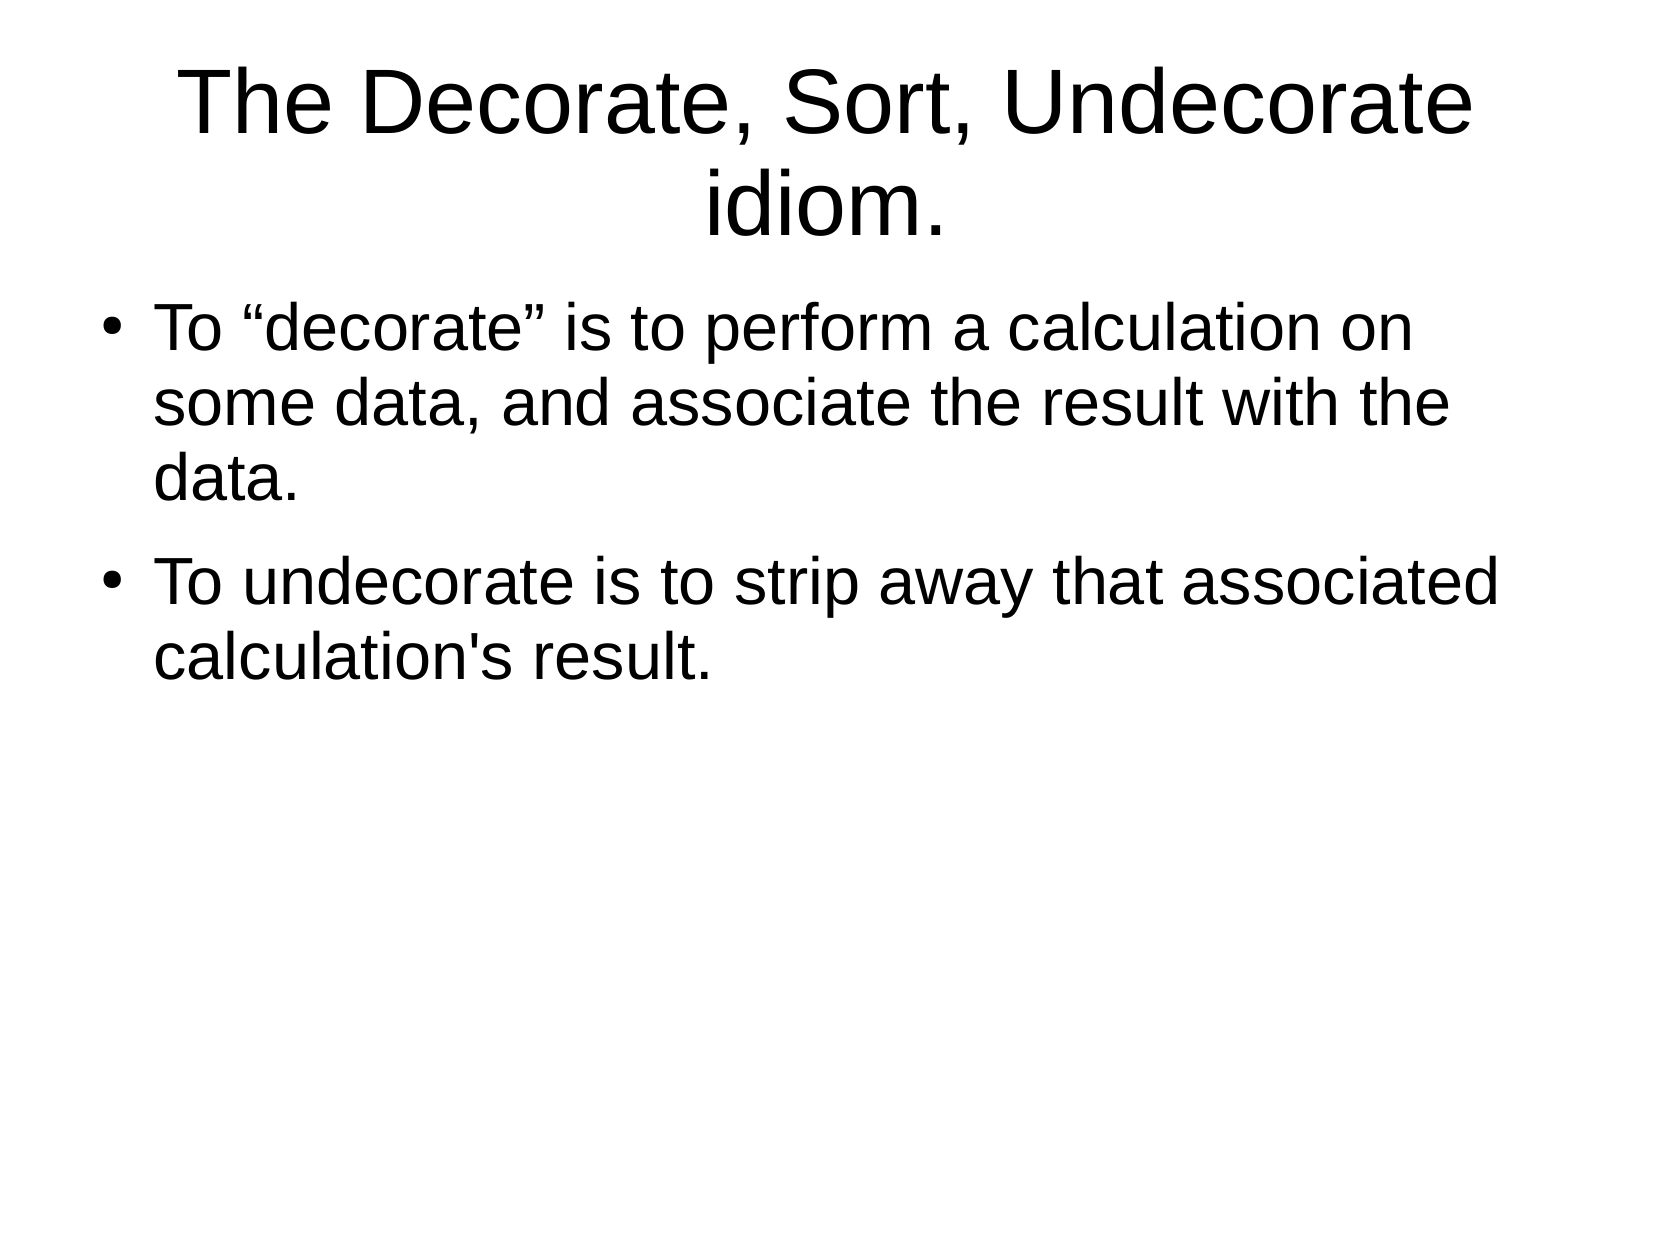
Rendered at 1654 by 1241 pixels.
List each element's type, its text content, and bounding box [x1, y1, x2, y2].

list To “decorate” is to perform a calculation on some data, and associate the result with the data. To undecorate is to strip away that associated calculation's result. [82, 290, 1571, 1010]
title The Decorate, Sort, Undecorate idiom. [82, 49, 1571, 257]
